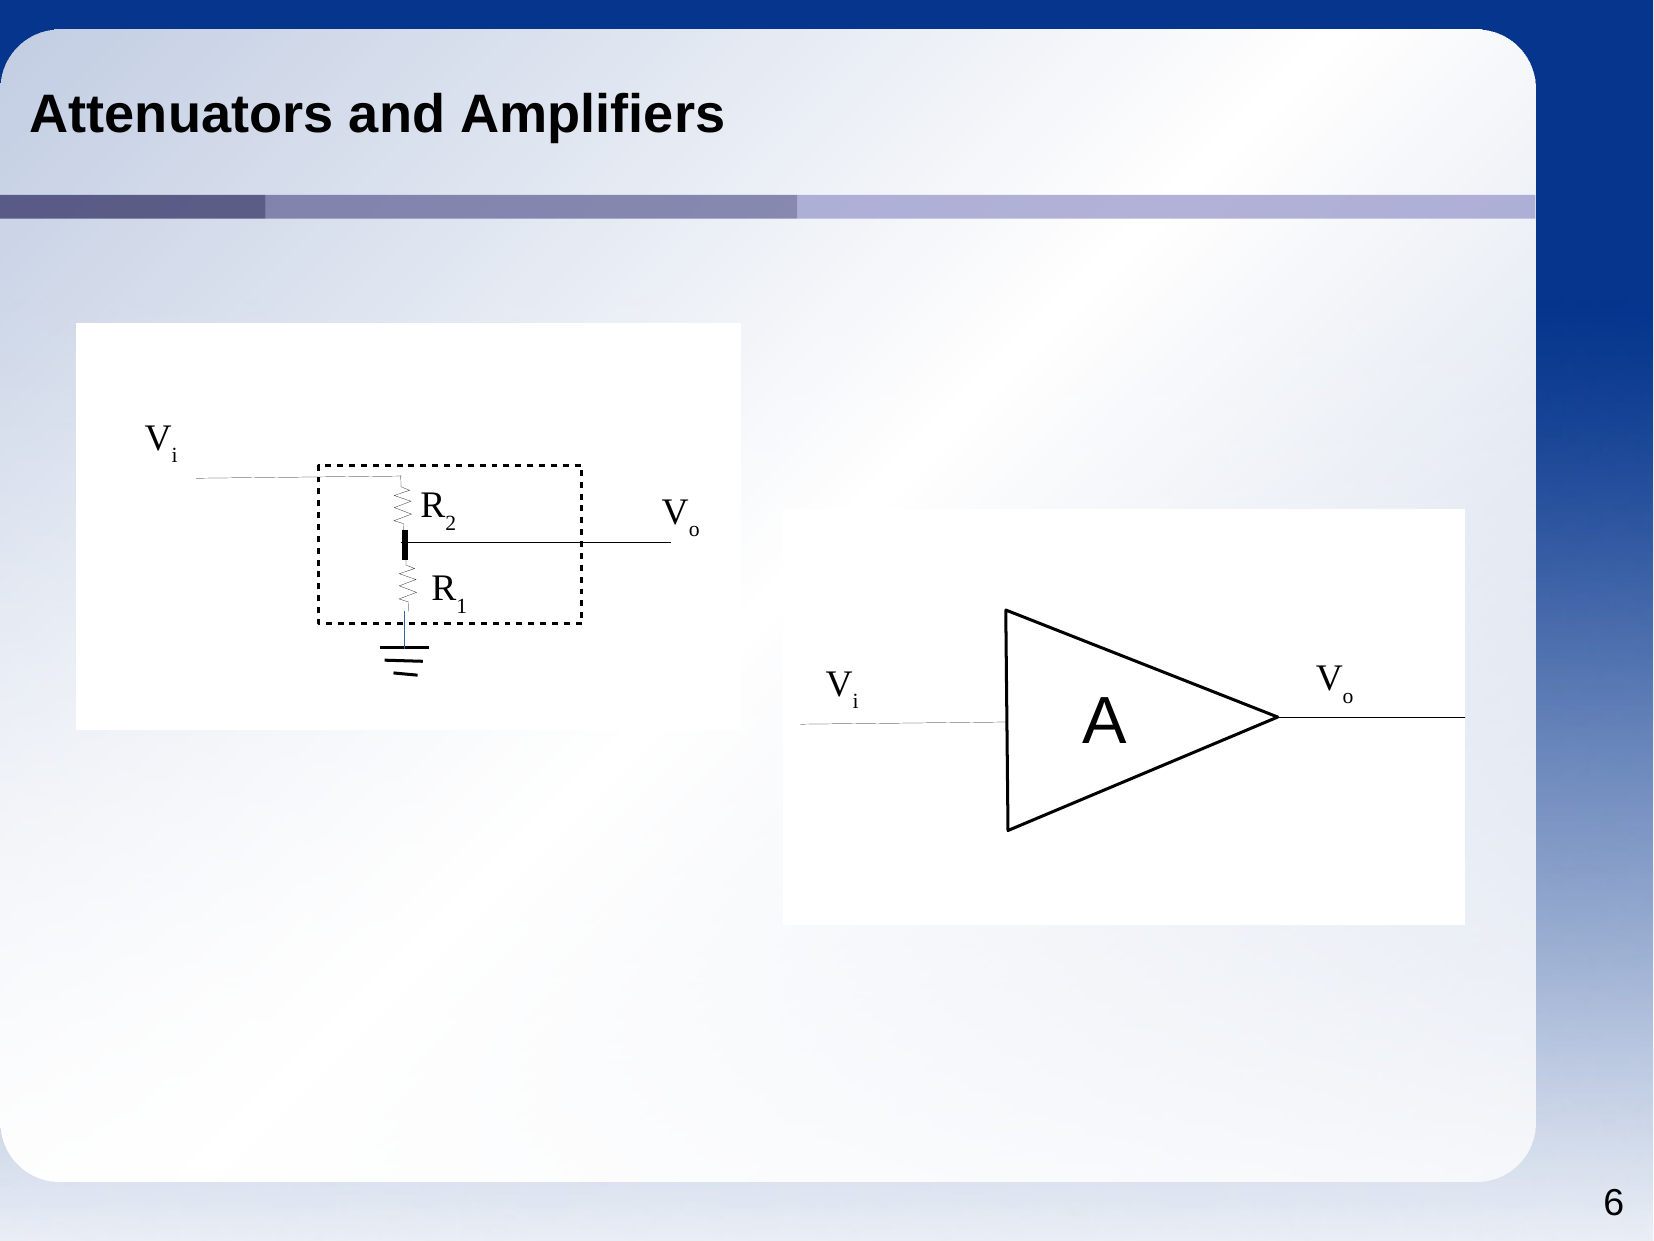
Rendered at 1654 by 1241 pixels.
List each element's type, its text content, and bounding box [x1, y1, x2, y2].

picture [0, 0, 1654, 1241]
chart [75, 323, 742, 731]
chart [782, 508, 1466, 926]
title Attenuators and Amplifiers [29, 49, 1506, 178]
